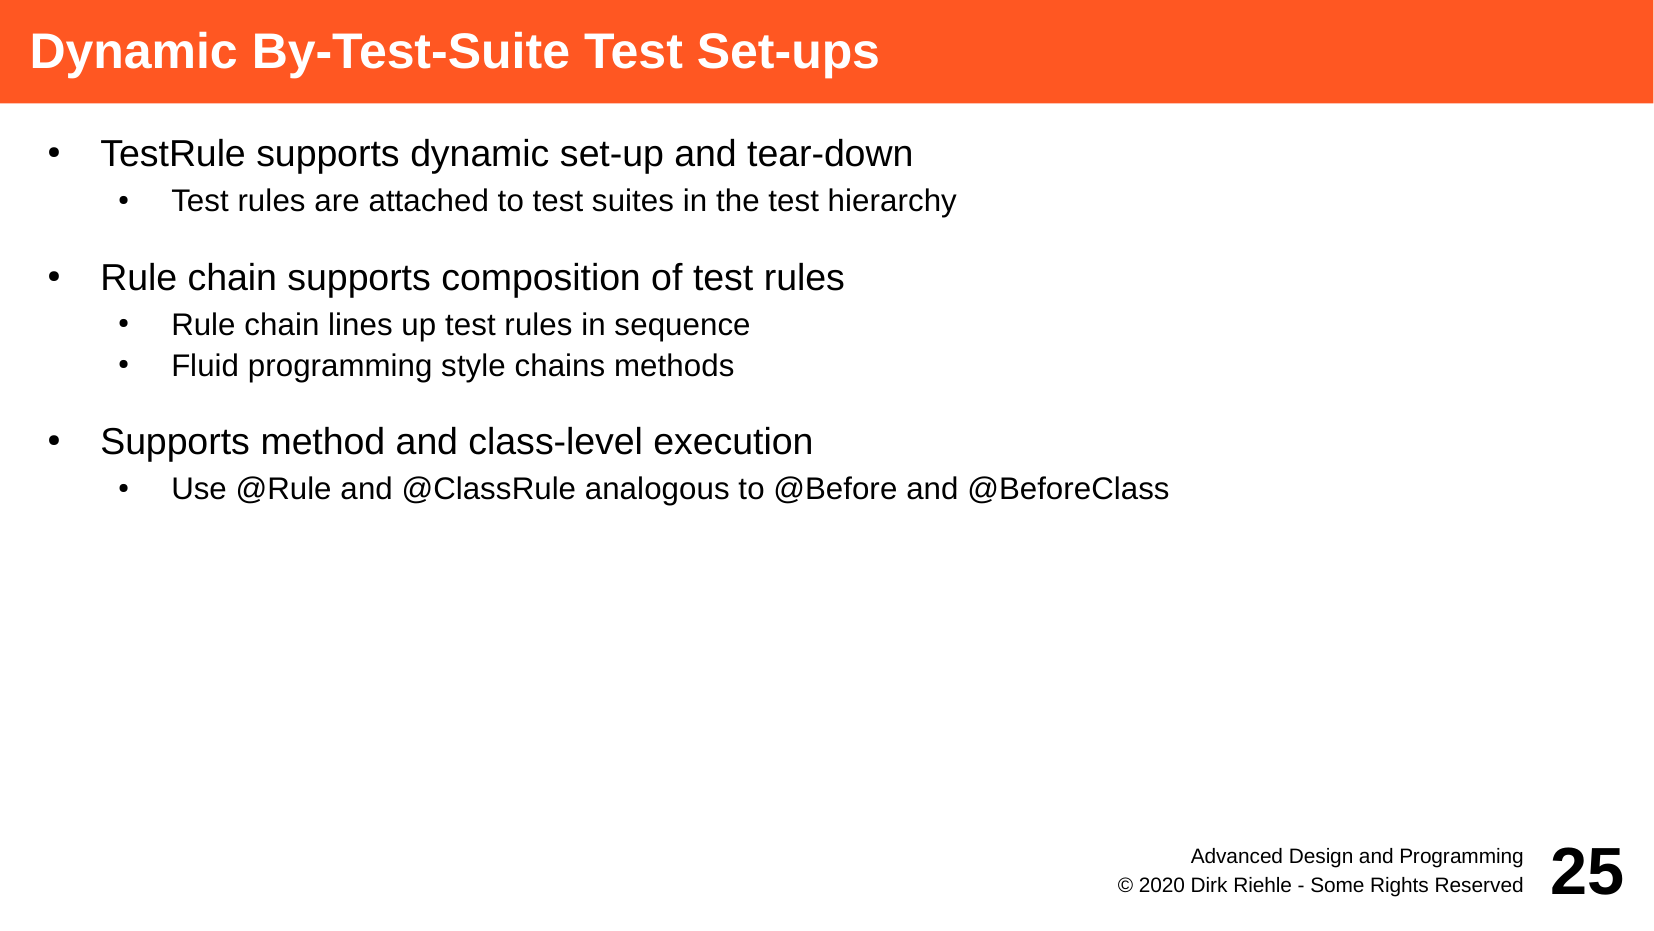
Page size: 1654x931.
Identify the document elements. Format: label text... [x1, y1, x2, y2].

list TestRule supports dynamic set-up and tear-down Test rules are attached to test suites in the test hierarchy Rule chain supports composition of test rules Rule chain lines up test rules in sequence Fluid programming style chains methods Supports method and class-level execution Use @Rule and @ClassRule analogous to @Before and @BeforeClass [29, 132, 1625, 813]
title Dynamic By-Test-Suite Test Set-ups [0, 0, 1654, 104]
